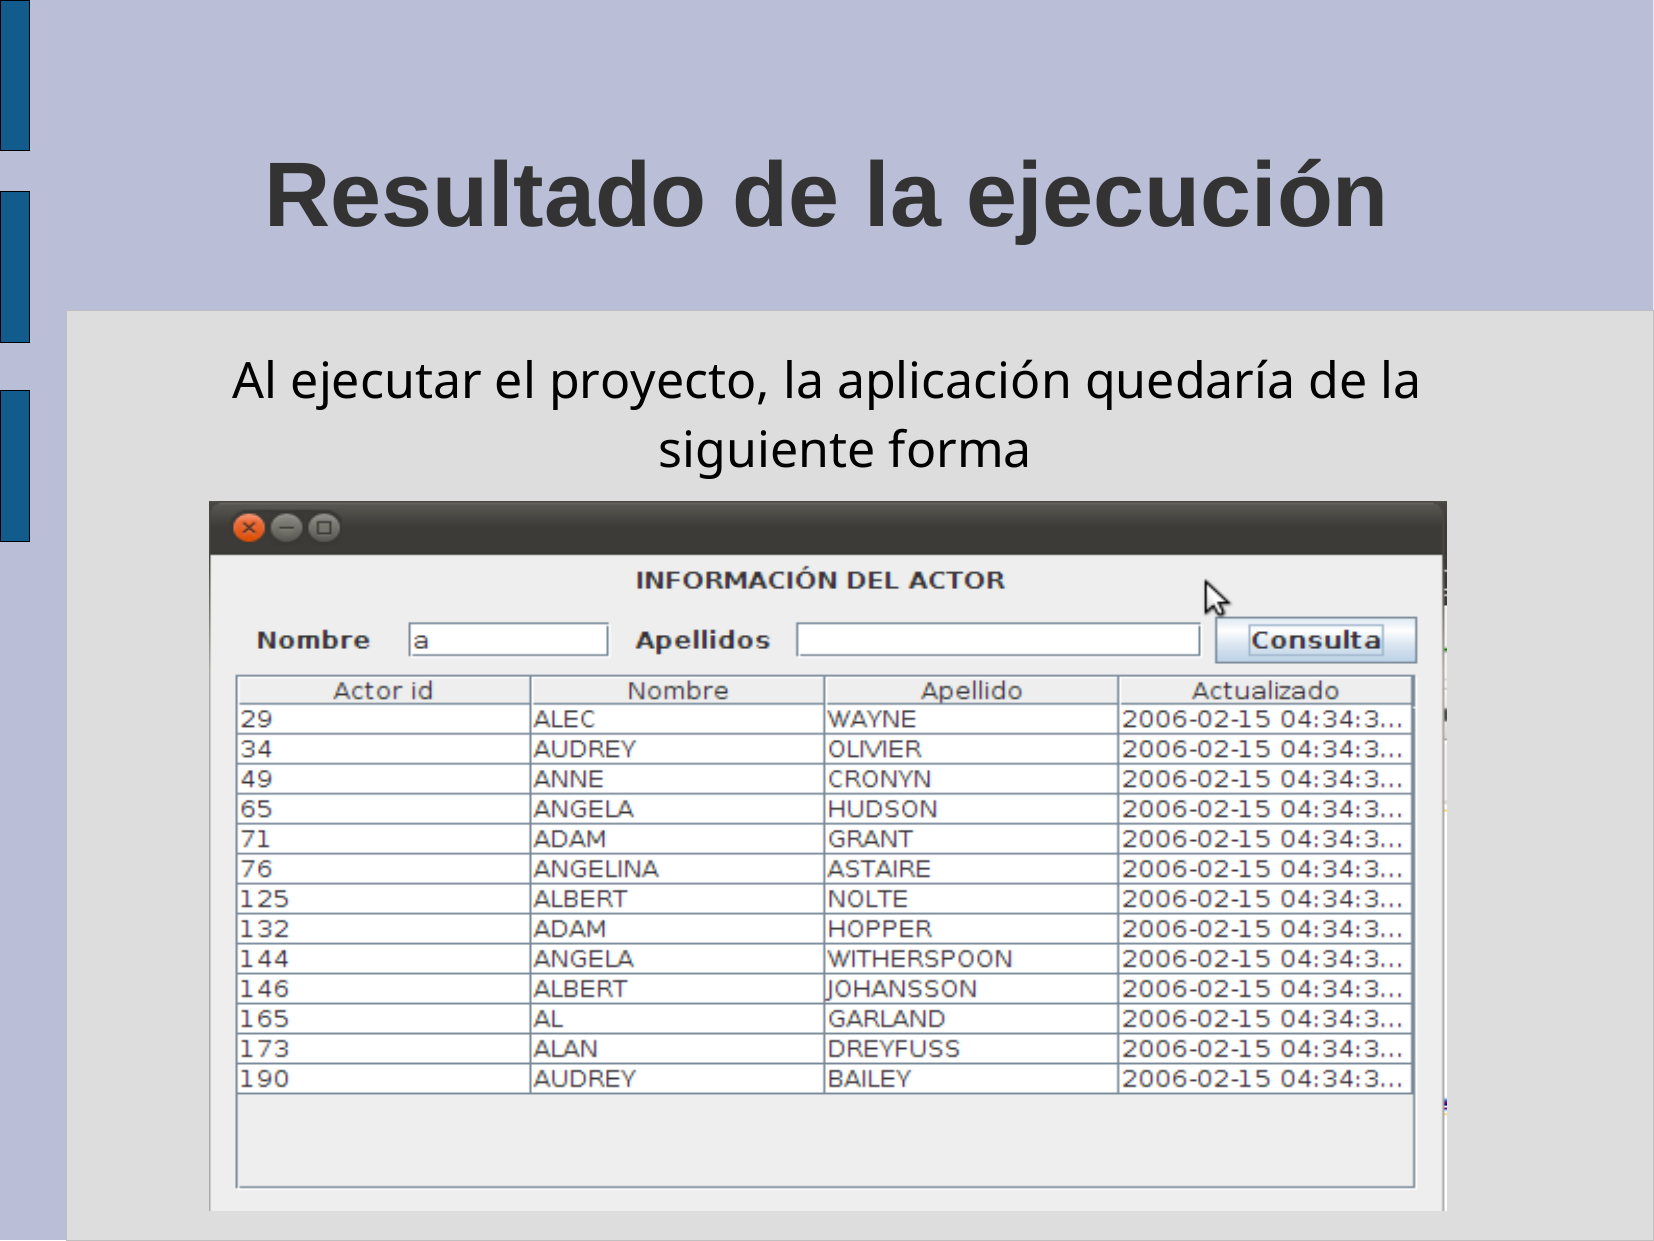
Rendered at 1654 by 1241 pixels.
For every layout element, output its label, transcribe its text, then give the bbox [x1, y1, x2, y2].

picture [209, 501, 1447, 1211]
title Resultado de la ejecución [121, 98, 1534, 291]
subtitle Al ejecutar el proyecto, la aplicación quedaría de la siguiente forma [121, 318, 1534, 532]
